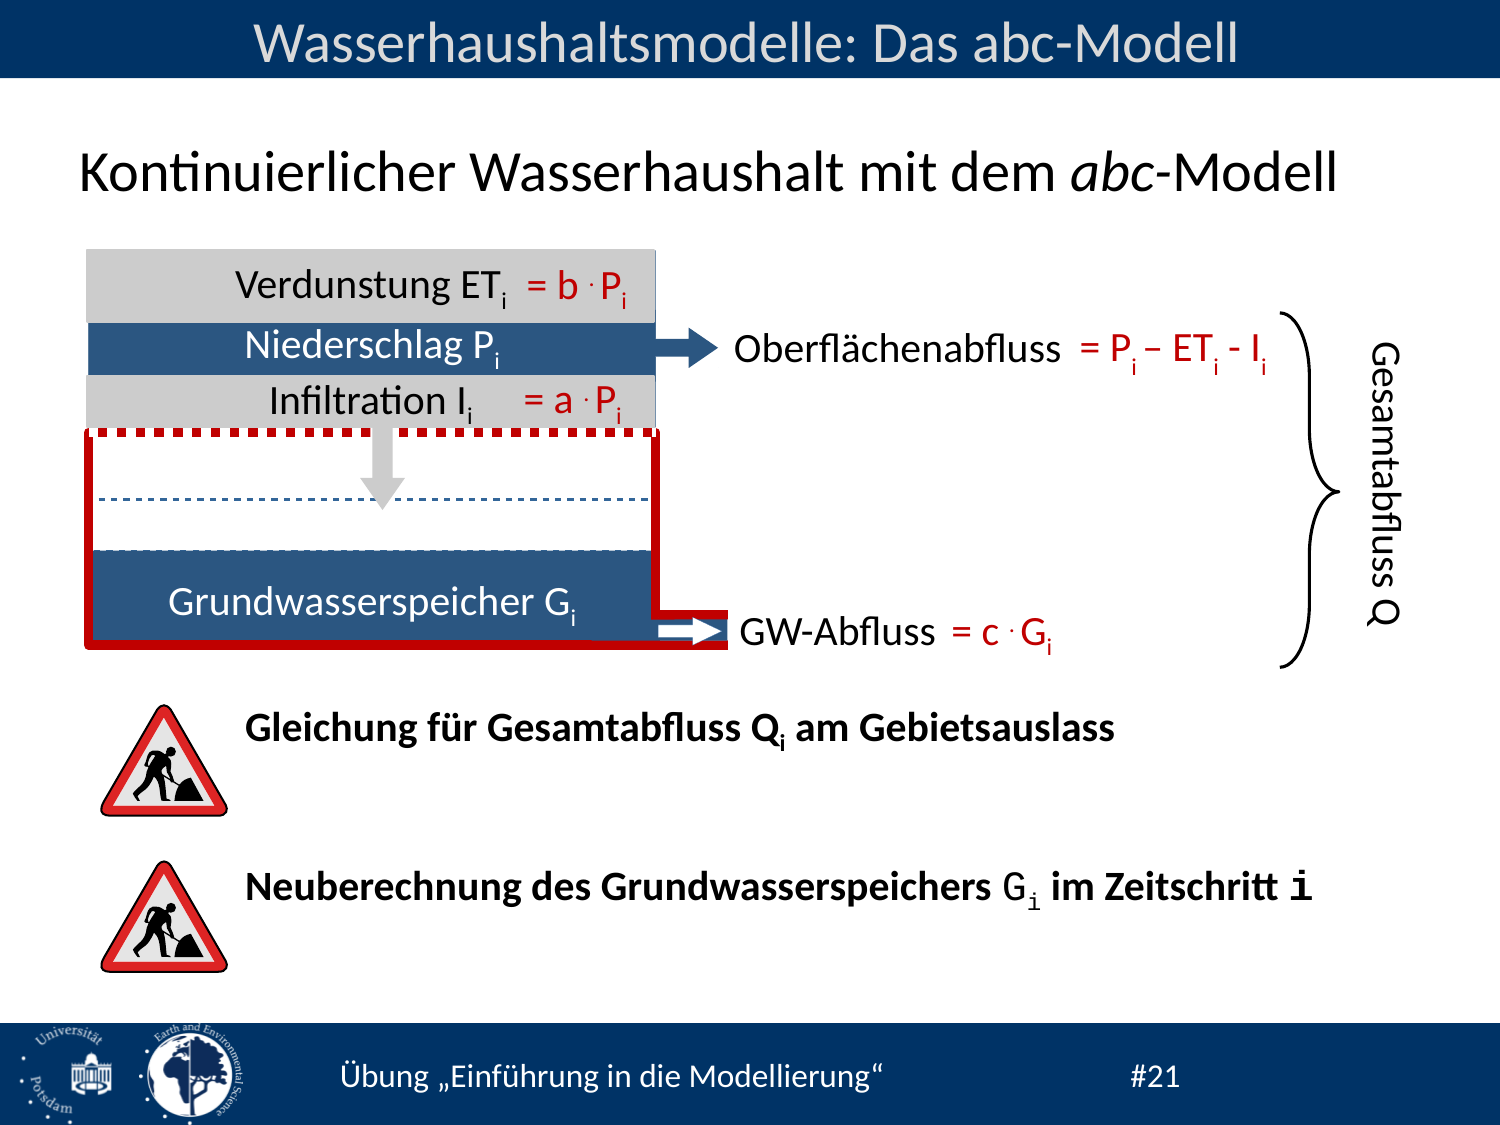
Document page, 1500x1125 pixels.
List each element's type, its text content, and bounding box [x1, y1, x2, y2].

picture [83, 248, 1105, 662]
text_box Wasserhaushaltsmodelle: Das abc-Modell [0, 0, 1495, 75]
text_box = c . Gi [936, 596, 1114, 668]
text_box Kontinuierlicher Wasserhaushalt mit dem abc-Modell [64, 125, 1412, 211]
picture [100, 704, 231, 820]
picture [139, 1023, 243, 1125]
text_box = Pi – ETi - Ii [1064, 312, 1307, 388]
text_box = a . Pi [508, 364, 686, 437]
text_box = Pi – ETi - Ii [1287, 312, 1420, 388]
text_box Gesamtabfluss Q [1356, 326, 1422, 695]
text_box = b . Pi [511, 250, 690, 322]
text_box Neuberechnung des Grundwasserspeichers Gi im Zeitschritt i [230, 851, 1365, 923]
picture [100, 860, 231, 976]
text_box Gleichung für Gesamtabfluss Qi am Gebietsauslass [230, 692, 1365, 765]
